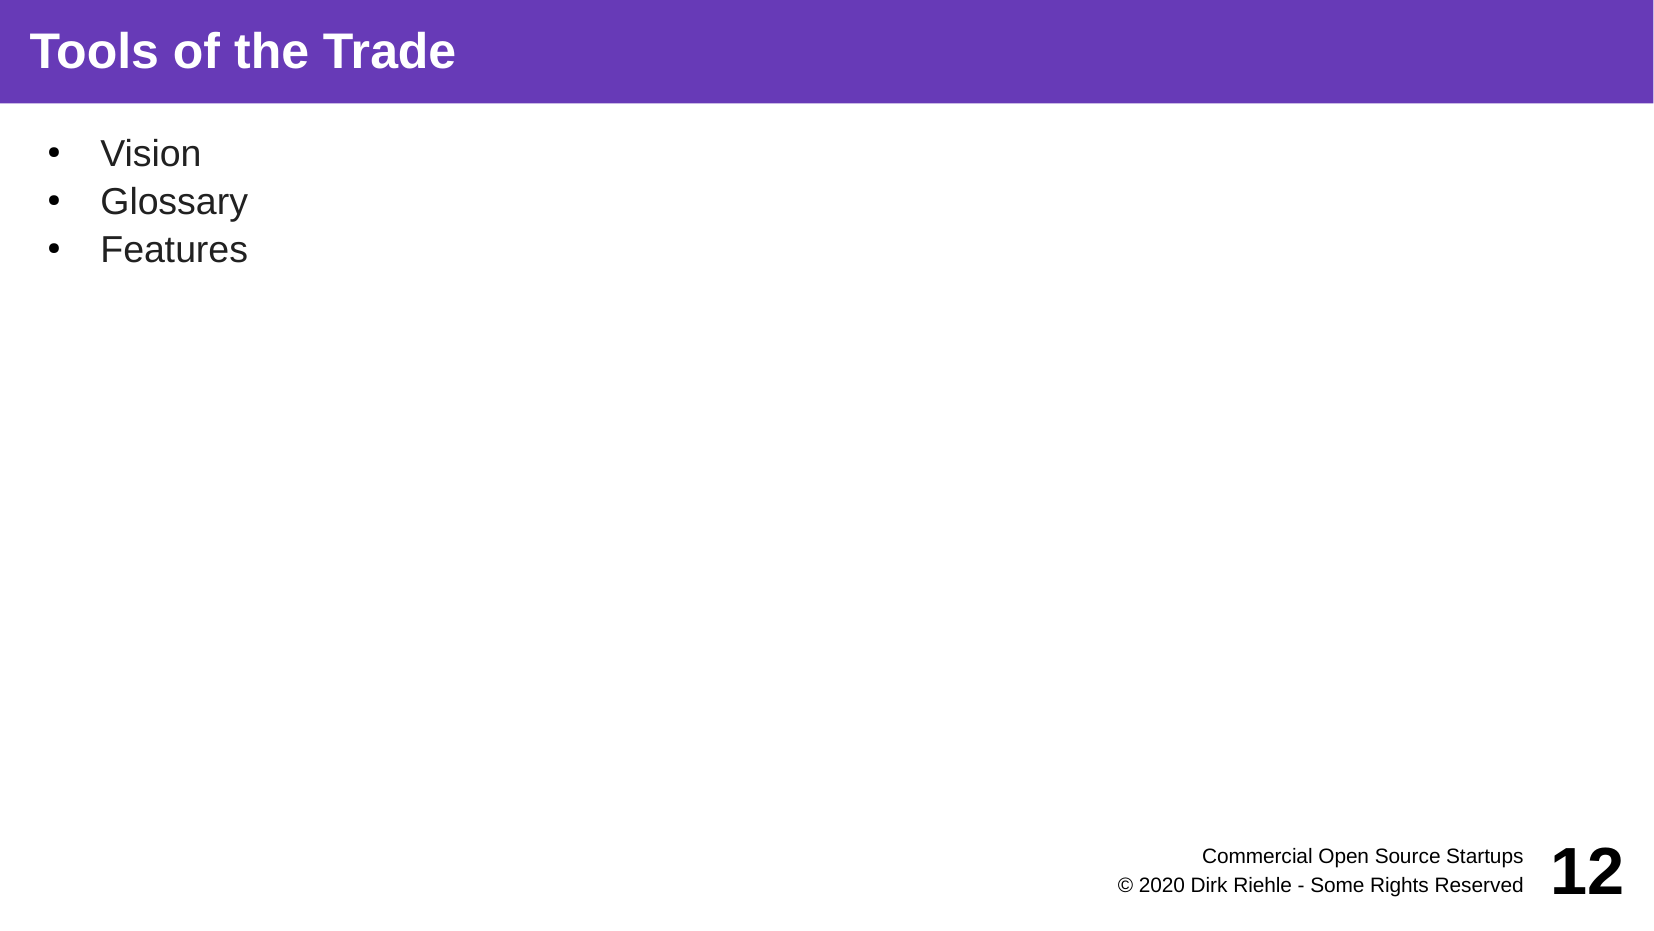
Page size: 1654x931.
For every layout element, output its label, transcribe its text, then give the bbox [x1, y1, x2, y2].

title Tools of the Trade [0, 0, 1654, 104]
list Vision Glossary Features [29, 132, 1625, 813]
